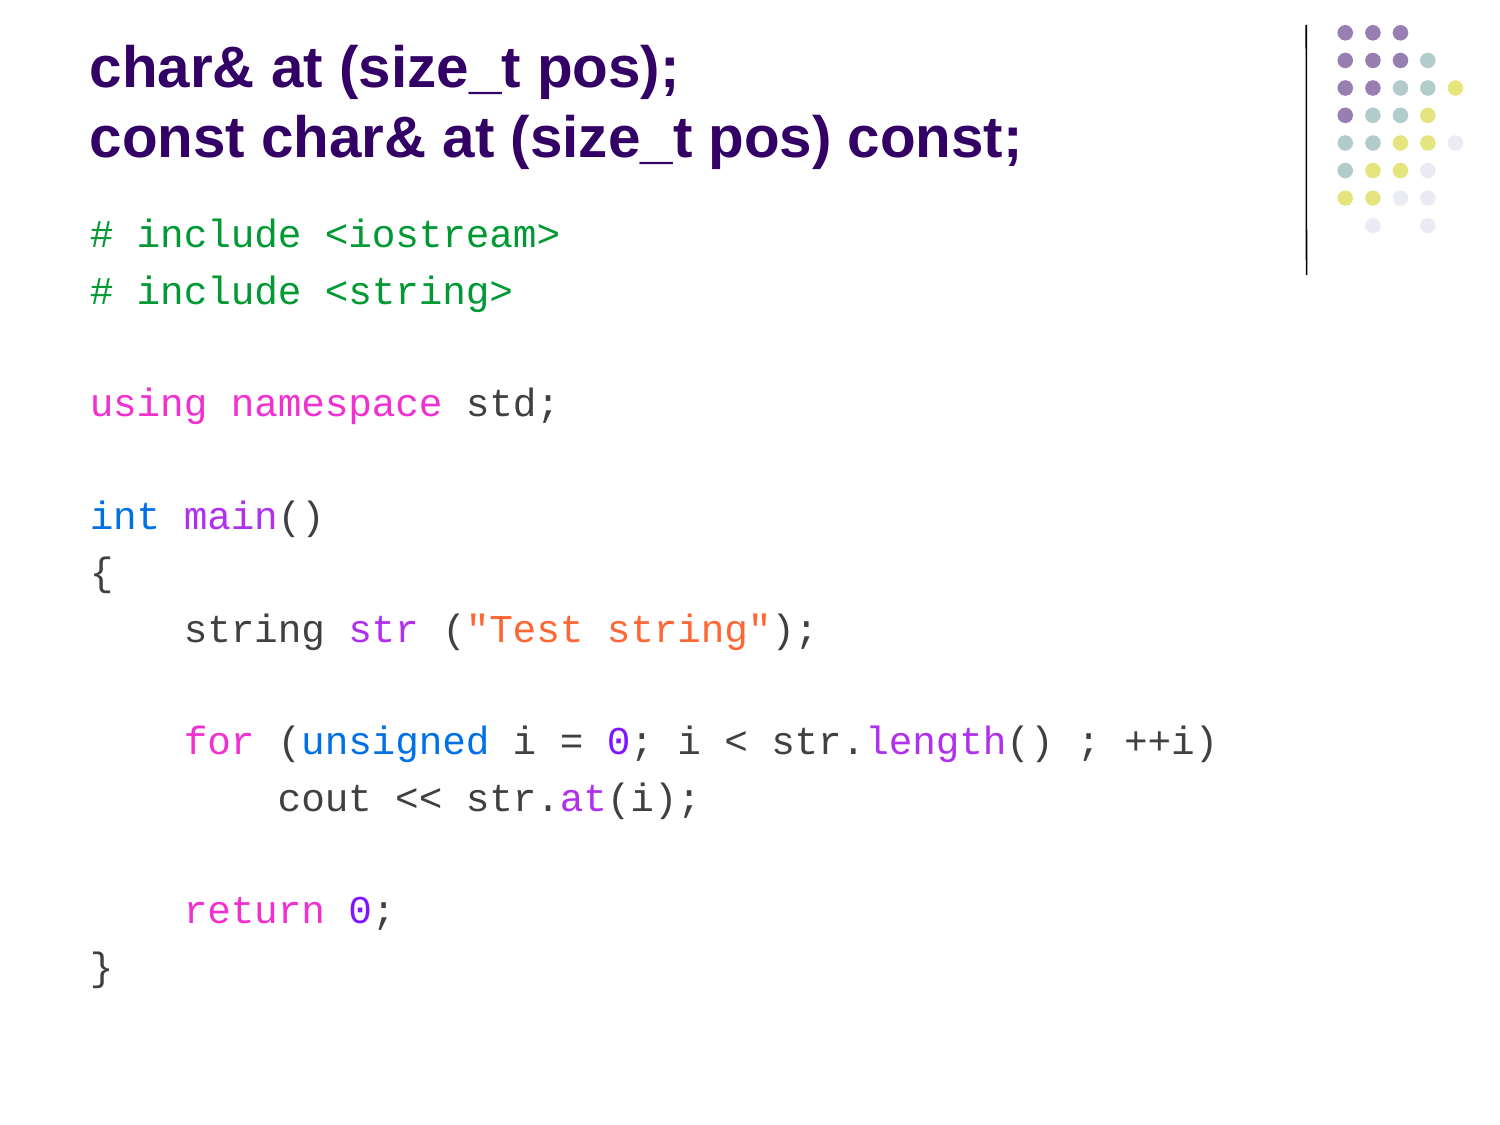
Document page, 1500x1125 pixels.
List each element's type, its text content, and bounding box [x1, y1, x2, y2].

list # include <iostream> # include <string> using namespace std; int main() { string str ("Test string"); for (unsigned i = 0; i < str.length() ; ++i) cout << str.at(i); return 0; } [75, 200, 1416, 997]
title char& at (size_t pos); const char& at (size_t pos) const; [74, 12, 1304, 178]
